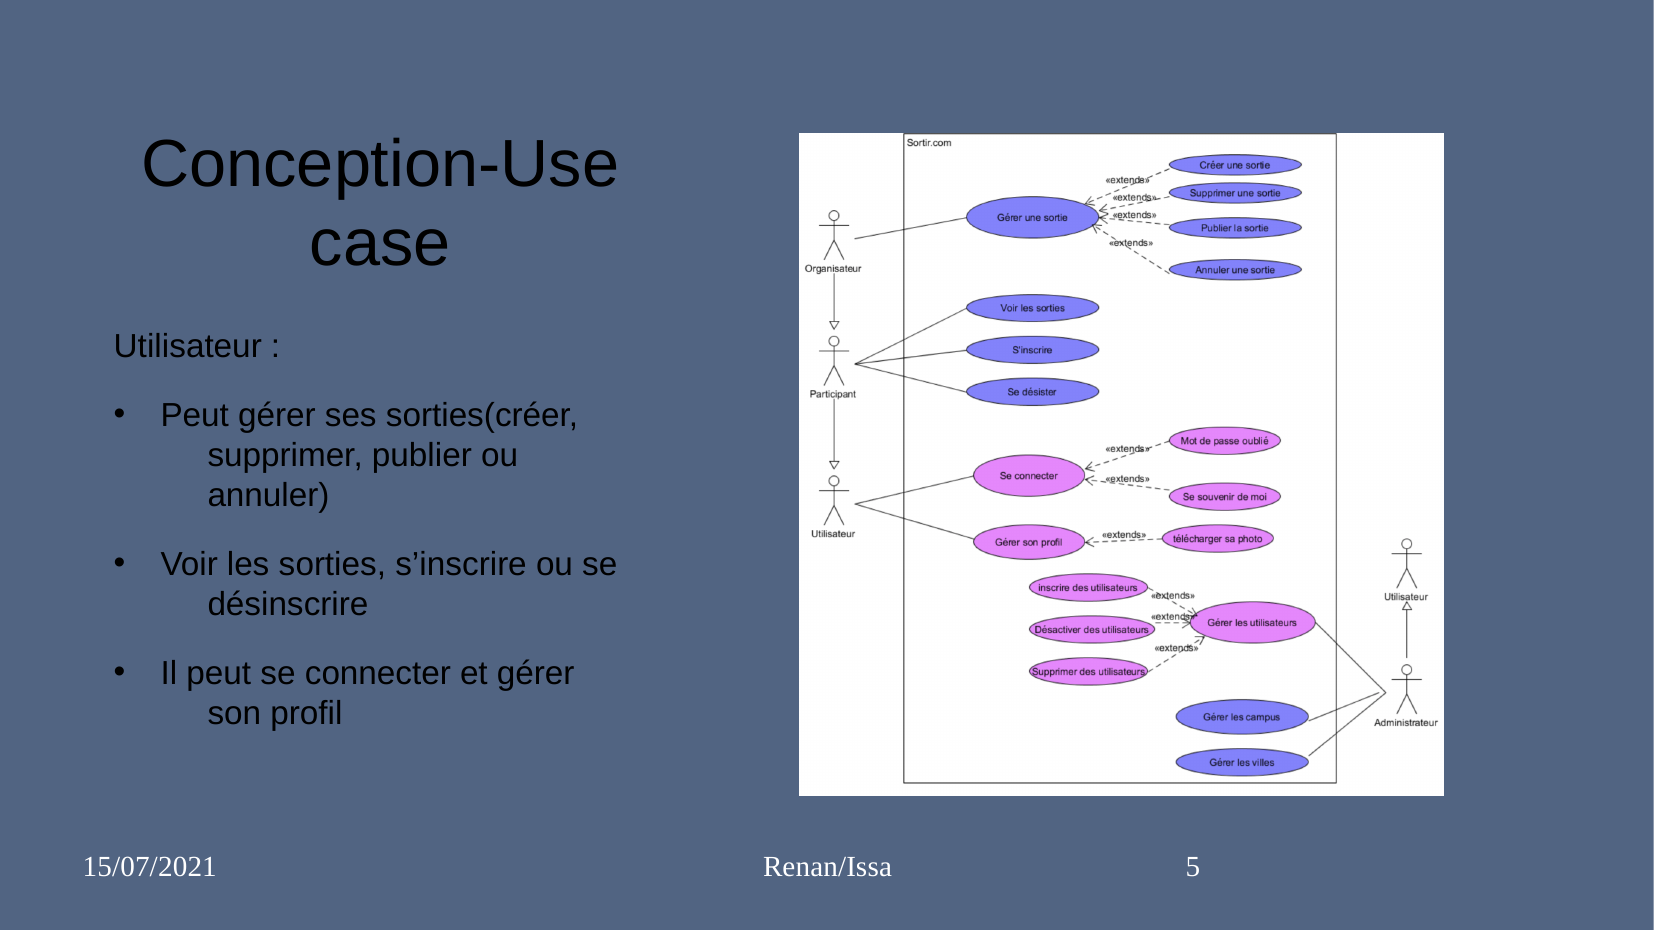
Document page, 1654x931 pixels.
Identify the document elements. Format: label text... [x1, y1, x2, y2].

title Conception-Use case [113, 62, 648, 280]
text_box 15/07/2021 [82, 847, 468, 912]
text_box [1185, 847, 1571, 912]
text_box Renan/Issa [565, 847, 1090, 912]
list Utilisateur : Peut gérer ses sorties(créer, supprimer, publier ou annuler) Voir les sorties, s’inscrire ou se désinscrire Il peut se connecter et gérer son profil [113, 323, 648, 841]
picture [799, 133, 1444, 796]
